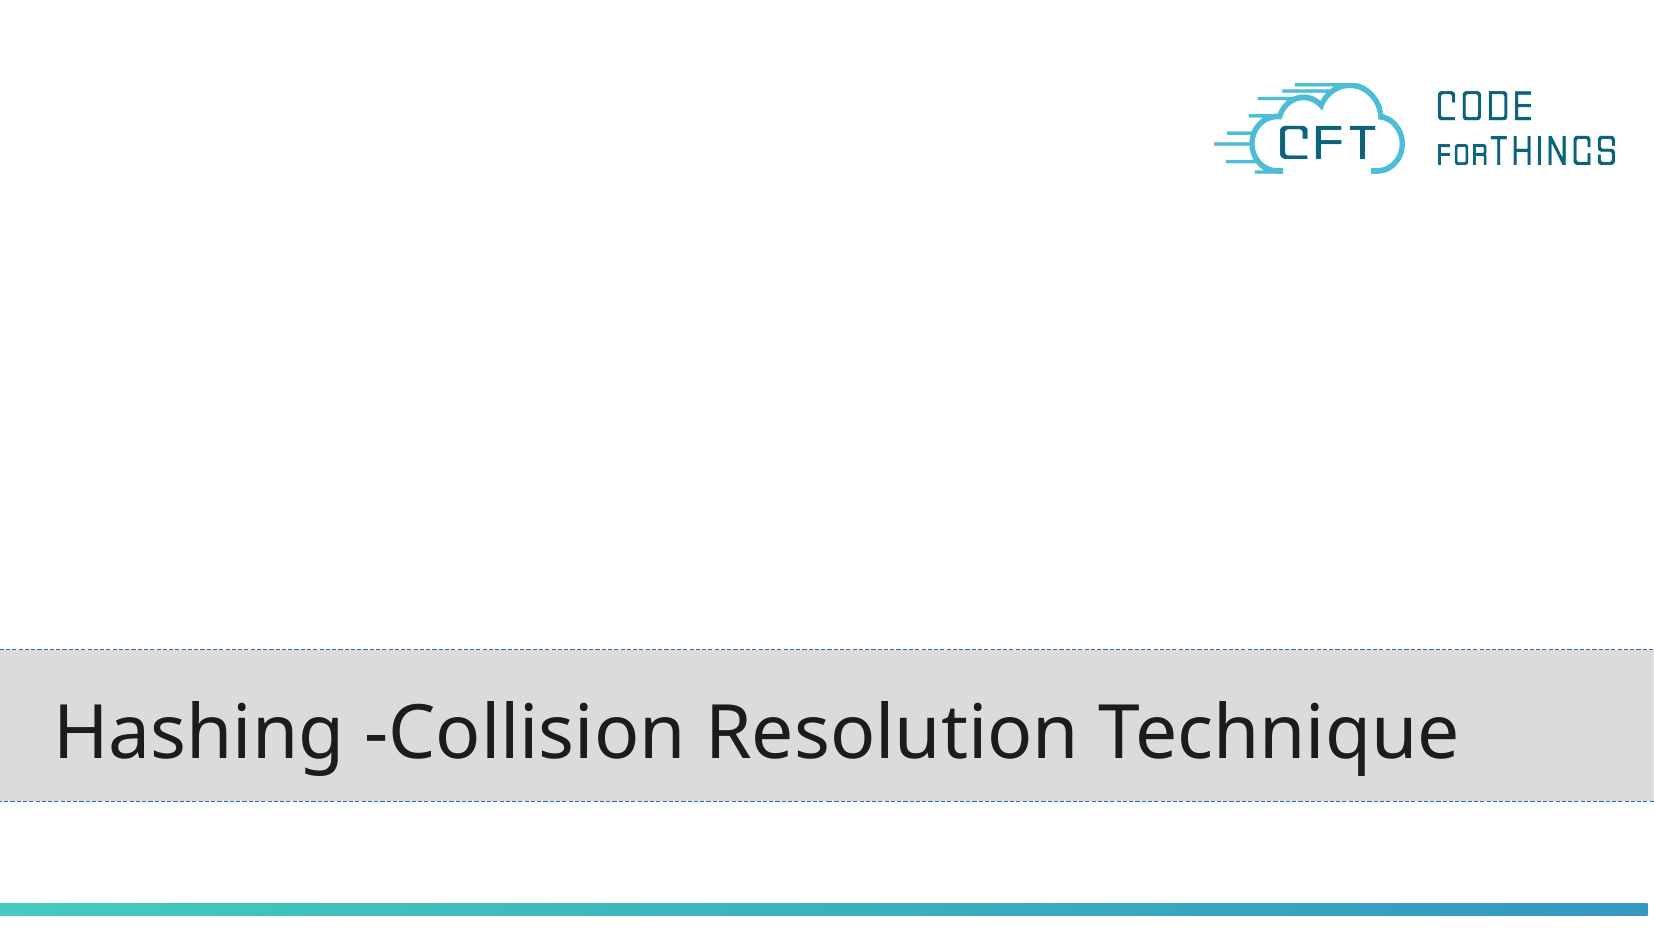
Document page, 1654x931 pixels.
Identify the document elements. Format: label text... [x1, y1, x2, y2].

picture [1214, 83, 1615, 174]
title Hashing -Collision Resolution Technique [53, 641, 1654, 817]
